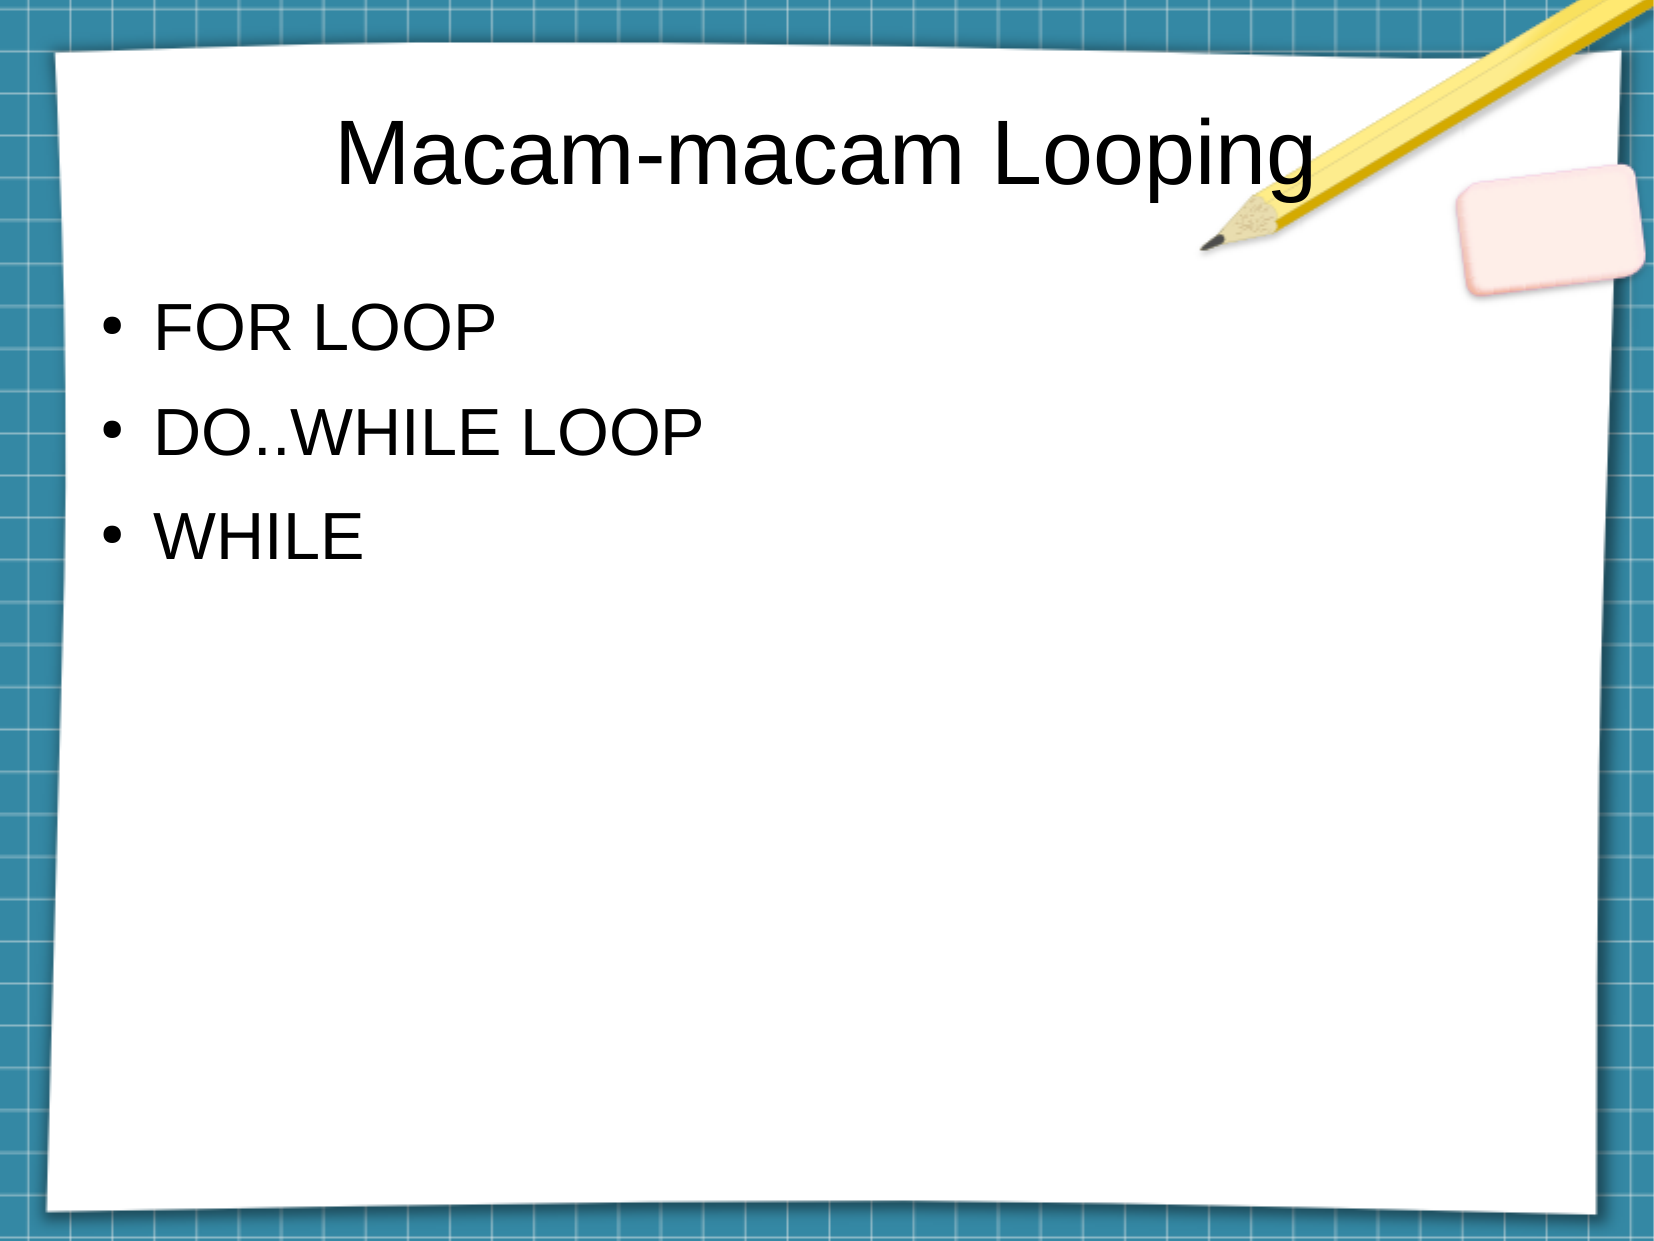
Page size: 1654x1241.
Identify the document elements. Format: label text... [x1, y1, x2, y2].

list FOR LOOP DO..WHILE LOOP WHILE [82, 290, 1571, 1010]
title Macam-macam Looping [82, 49, 1571, 257]
picture [0, 0, 1654, 1241]
